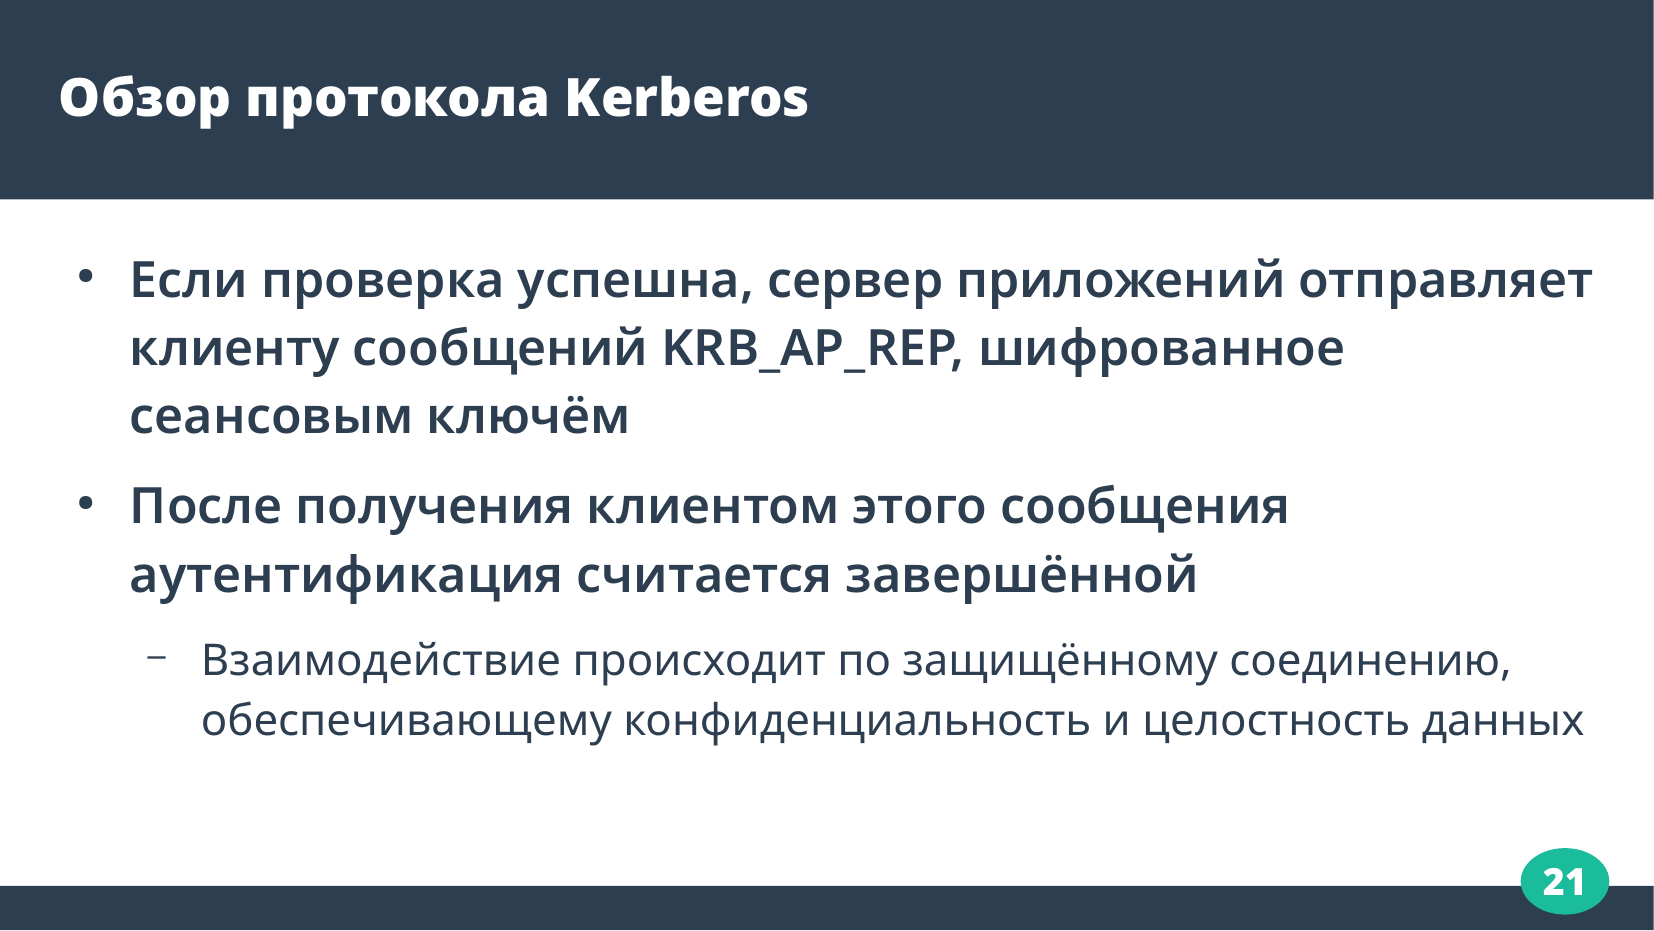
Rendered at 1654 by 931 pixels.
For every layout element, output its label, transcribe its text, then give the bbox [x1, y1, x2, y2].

list Если проверка успешна, сервер приложений отправляет клиенту сообщений KRB_AP_REP, шифрованное сеансовым ключём После получения клиентом этого сообщения аутентификация считается завершённой Взаимодействие происходит по защищённому соединению, обеспечивающему конфиденциальность и целостность данных [59, 243, 1595, 864]
title Обзор протокола Kerberos [59, 37, 1595, 155]
